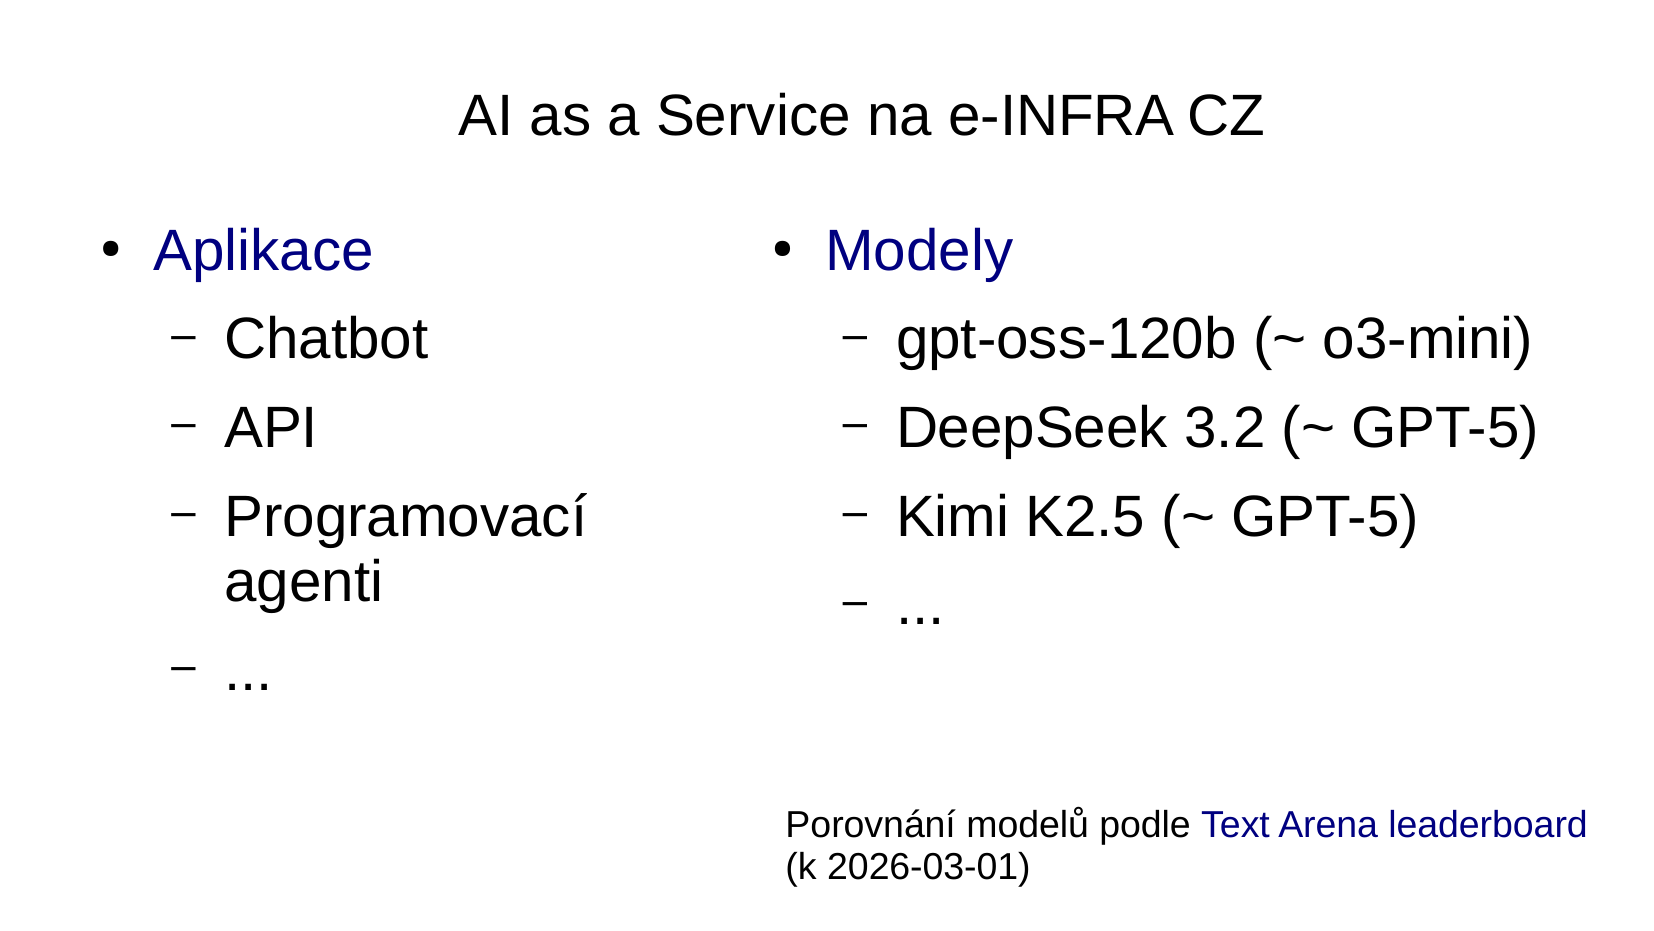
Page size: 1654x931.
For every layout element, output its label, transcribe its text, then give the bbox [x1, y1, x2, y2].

list Modely gpt-oss-120b (~ o3-mini) DeepSeek 3.2 (~ GPT-5) Kimi K2.5 (~ GPT-5) ... [754, 217, 1572, 758]
text_box Porovnání modelů podle Text Arena leaderboard (k 2026-03-01) [770, 796, 1605, 931]
title AI as a Service na e-INFRA CZ [82, 37, 1571, 193]
list Aplikace Chatbot API Programovací agenti ... [82, 217, 706, 909]
